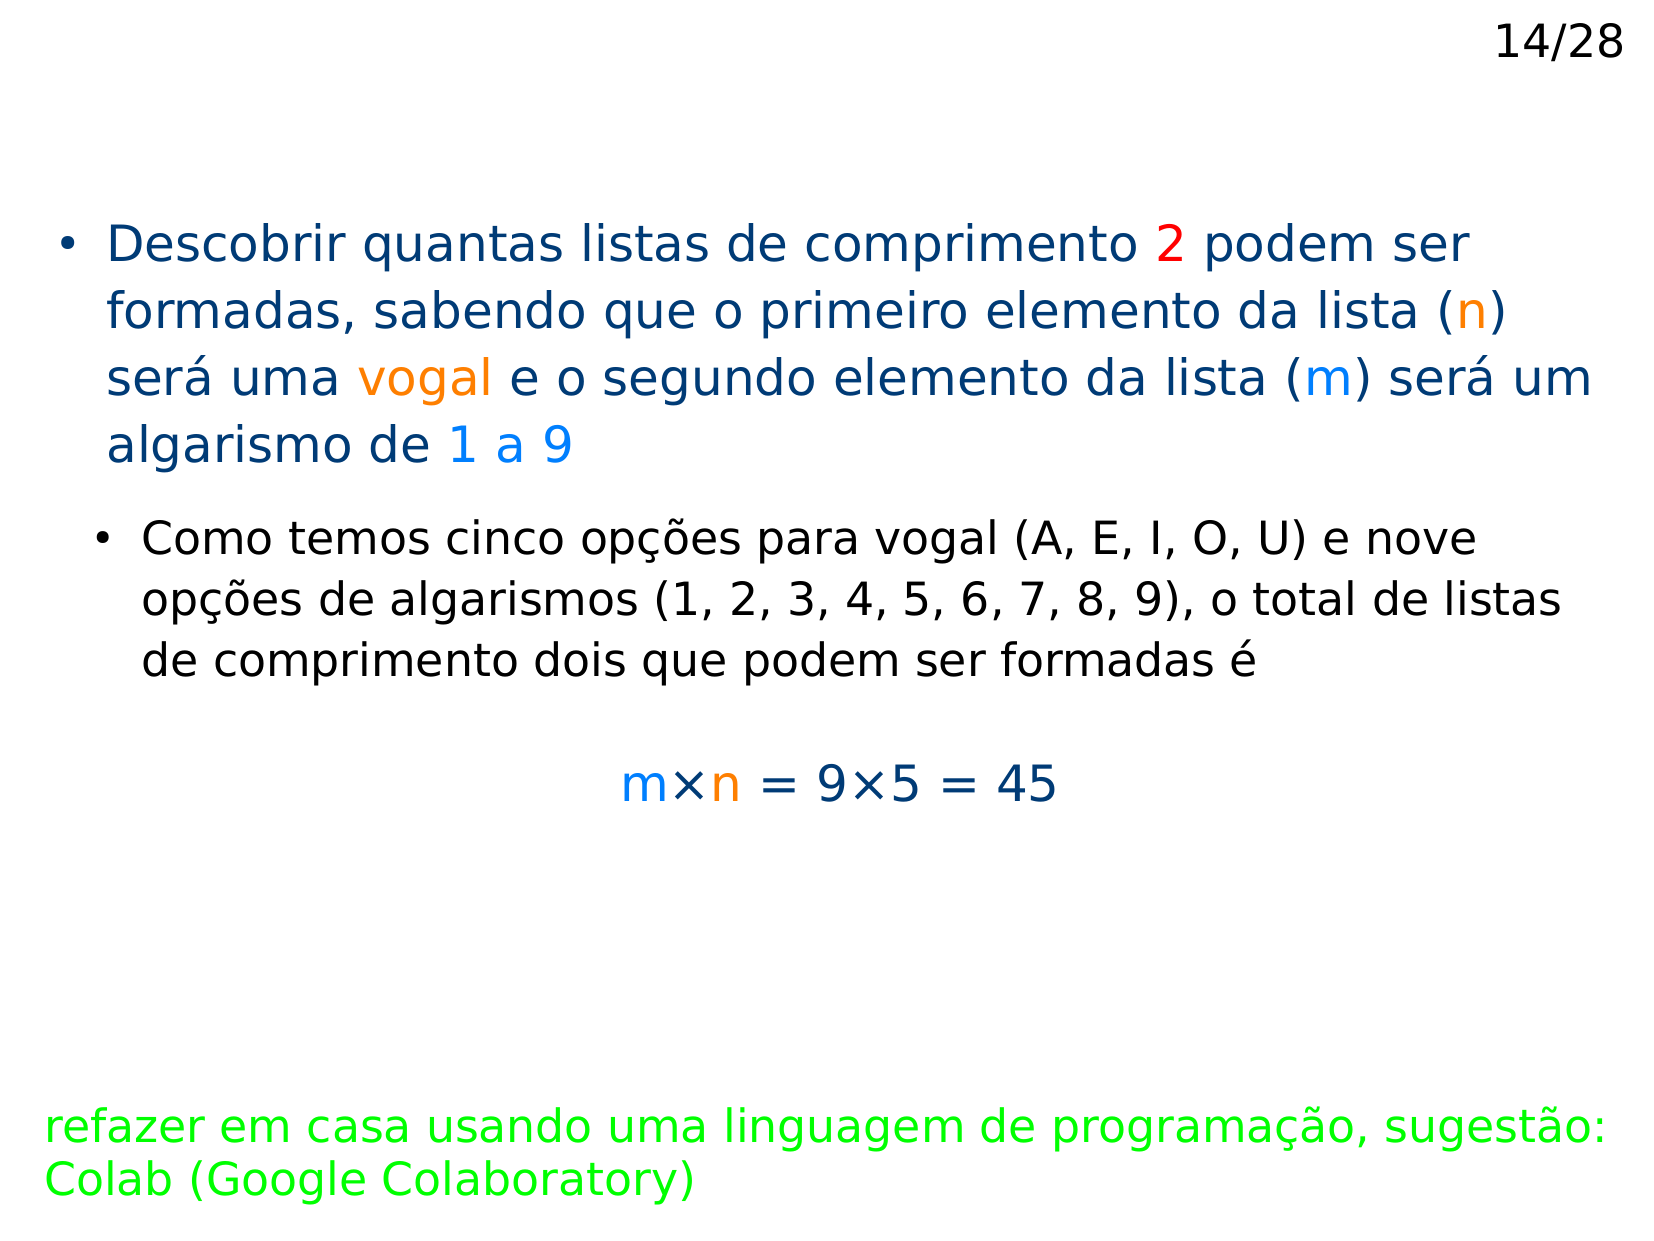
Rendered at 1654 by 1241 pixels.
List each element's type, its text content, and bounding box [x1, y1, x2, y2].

text_box refazer em casa usando uma linguagem de programação, sugestão: Colab (Google Colaboratory) [29, 1092, 1654, 1241]
list Descobrir quantas listas de comprimento 2 podem ser formadas, sabendo que o primeiro elemento da lista (n) será uma vogal e o segundo elemento da lista (m) será um algarismo de 1 a 9 Como temos cinco opções para vogal (A, E, I, O, U) e nove opções de algarismos (1, 2, 3, 4, 5, 6, 7, 8, 9), o total de listas de comprimento dois que podem ser formadas é m×n = 9×5 = 45 [59, 206, 1625, 1092]
